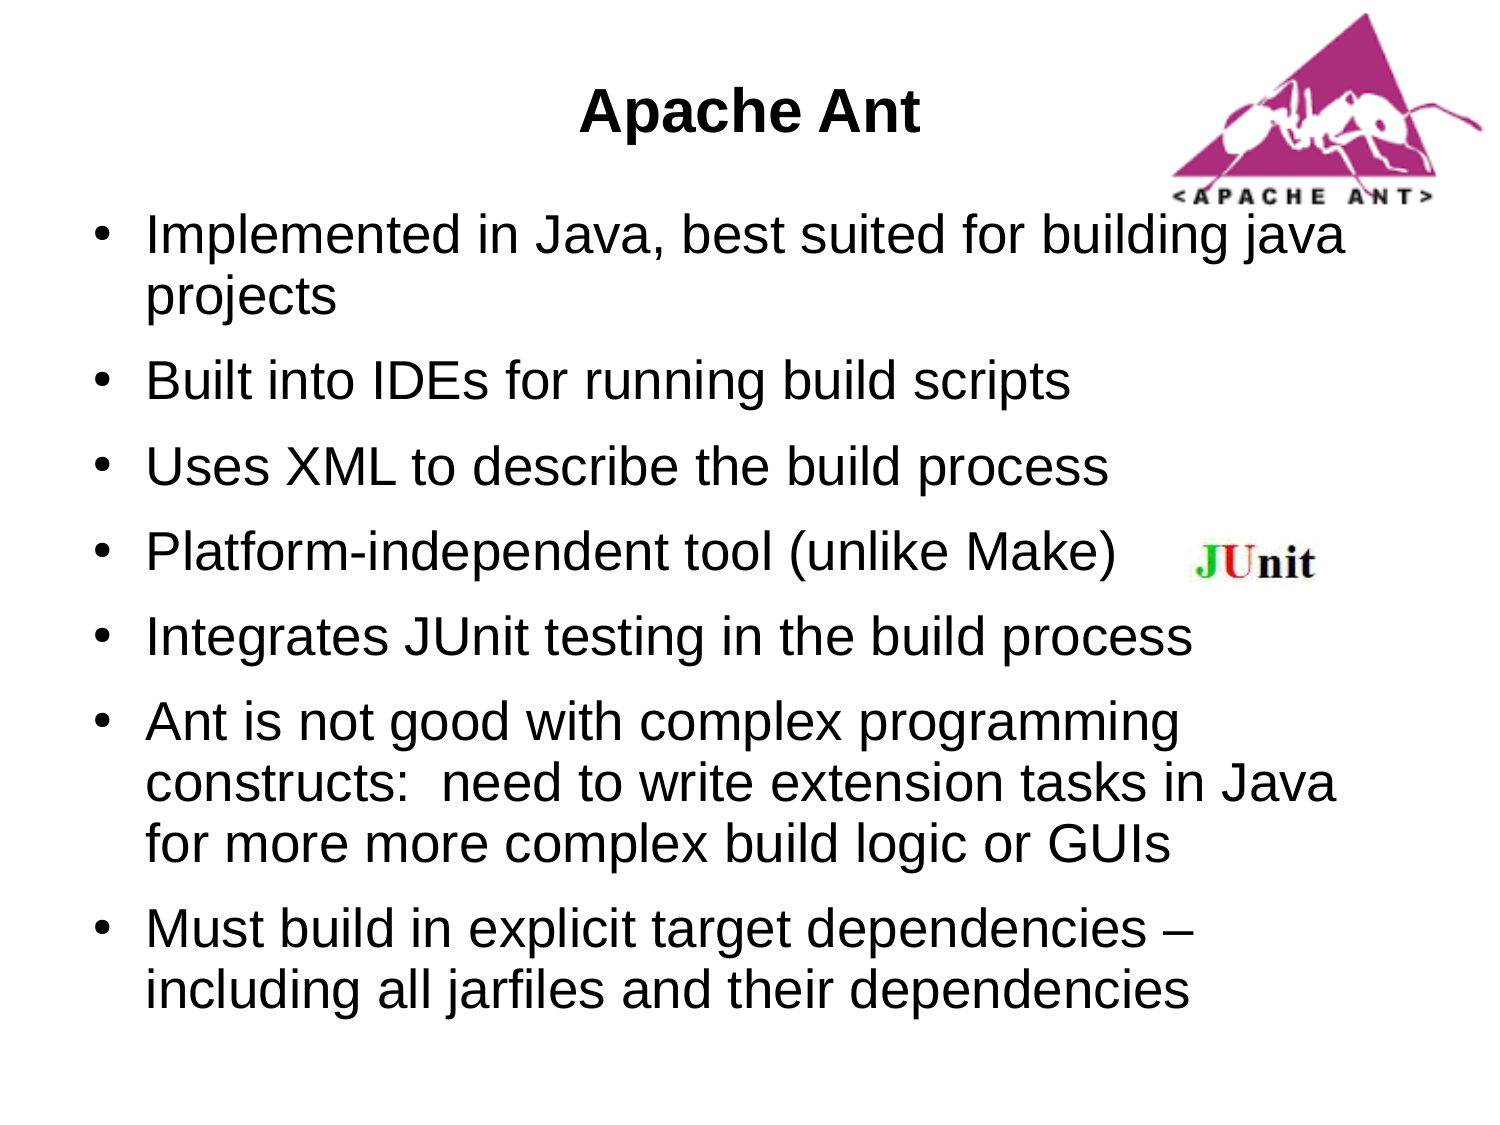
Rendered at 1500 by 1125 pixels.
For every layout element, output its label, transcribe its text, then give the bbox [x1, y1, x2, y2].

picture [1169, 12, 1486, 213]
title Apache Ant [75, 76, 1169, 146]
list Implemented in Java, best suited for building java projects Built into IDEs for running build scripts Uses XML to describe the build process Platform-independent tool (unlike Make) Integrates JUnit testing in the build process Ant is not good with complex programming constructs: need to write extension tasks in Java for more more complex build logic or GUIs Must build in explicit target dependencies – including all jarfiles and their dependencies [75, 204, 1395, 1075]
